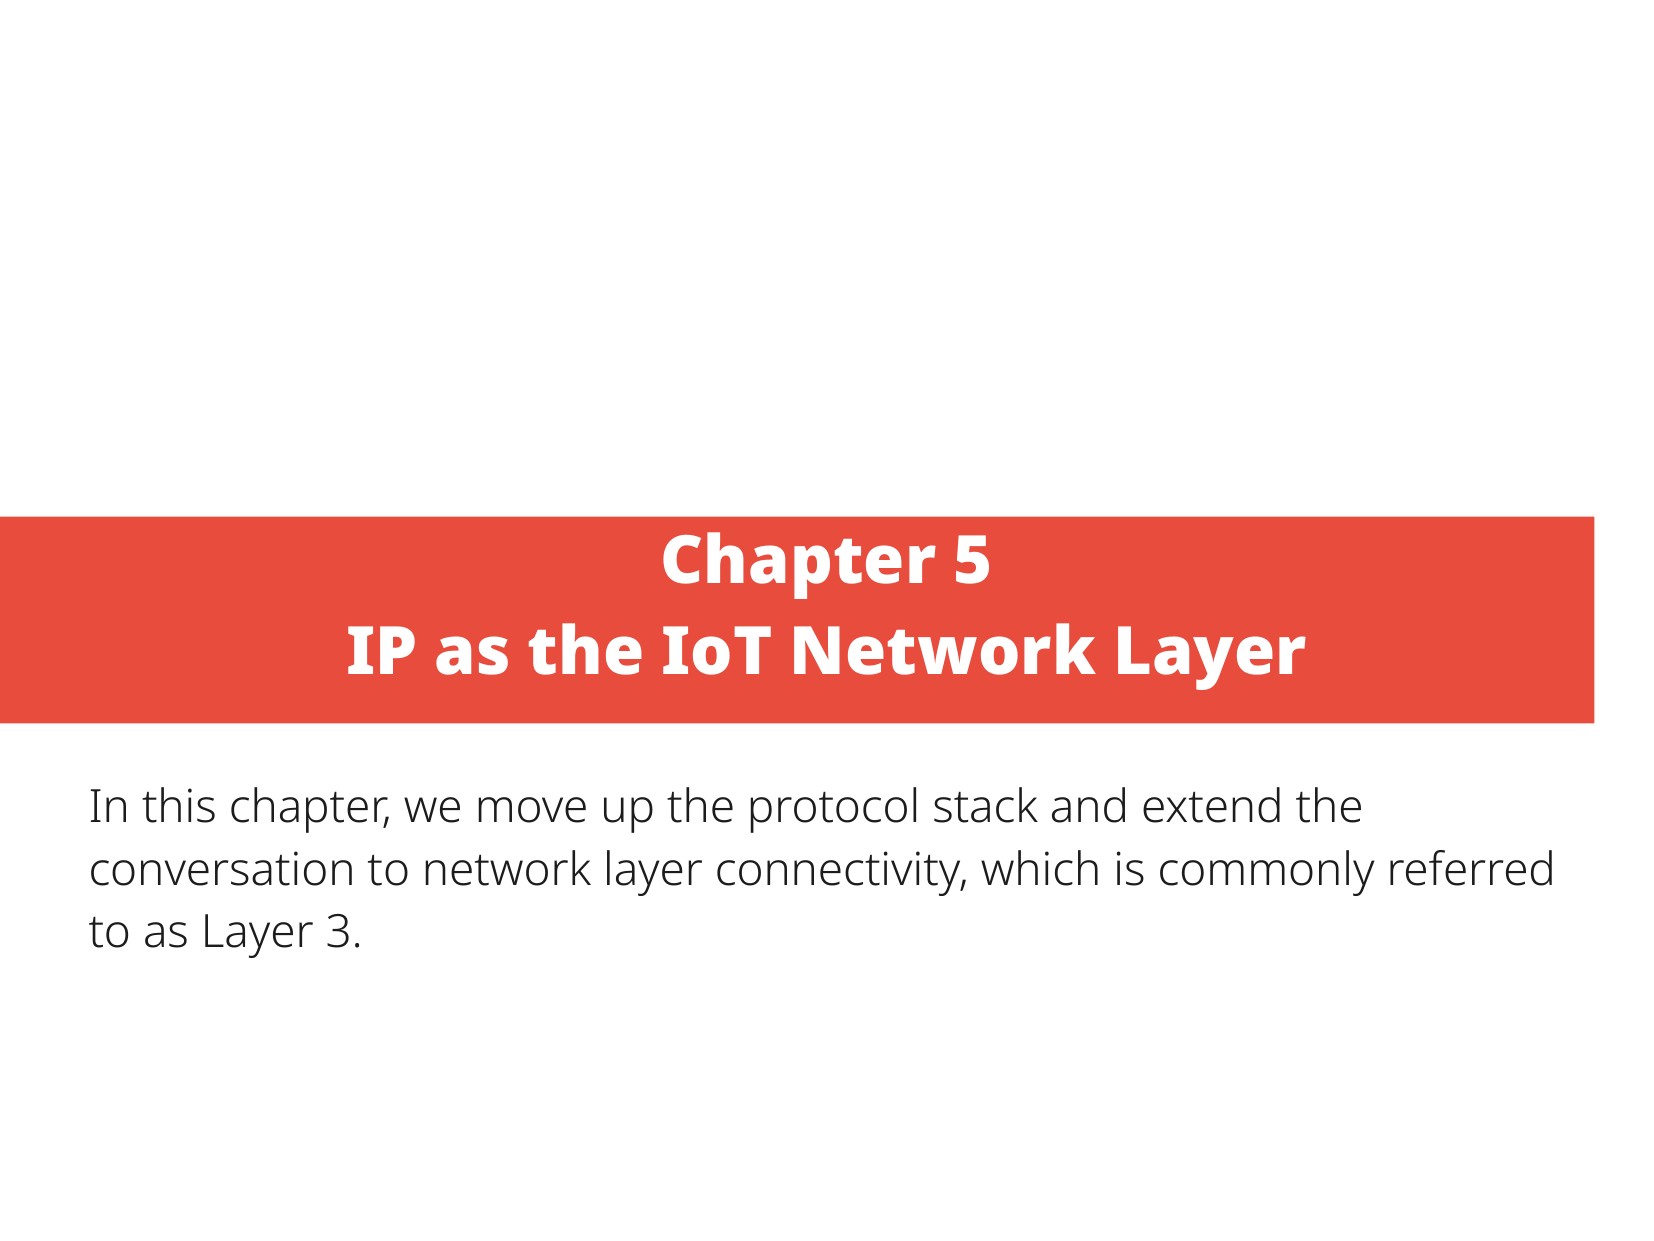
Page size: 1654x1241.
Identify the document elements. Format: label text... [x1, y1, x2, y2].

title Chapter 5 IP as the IoT Network Layer [59, 546, 1595, 694]
subtitle In this chapter, we move up the protocol stack and extend the conversation to network layer connectivity, which is commonly referred to as Layer 3. [88, 773, 1595, 1188]
